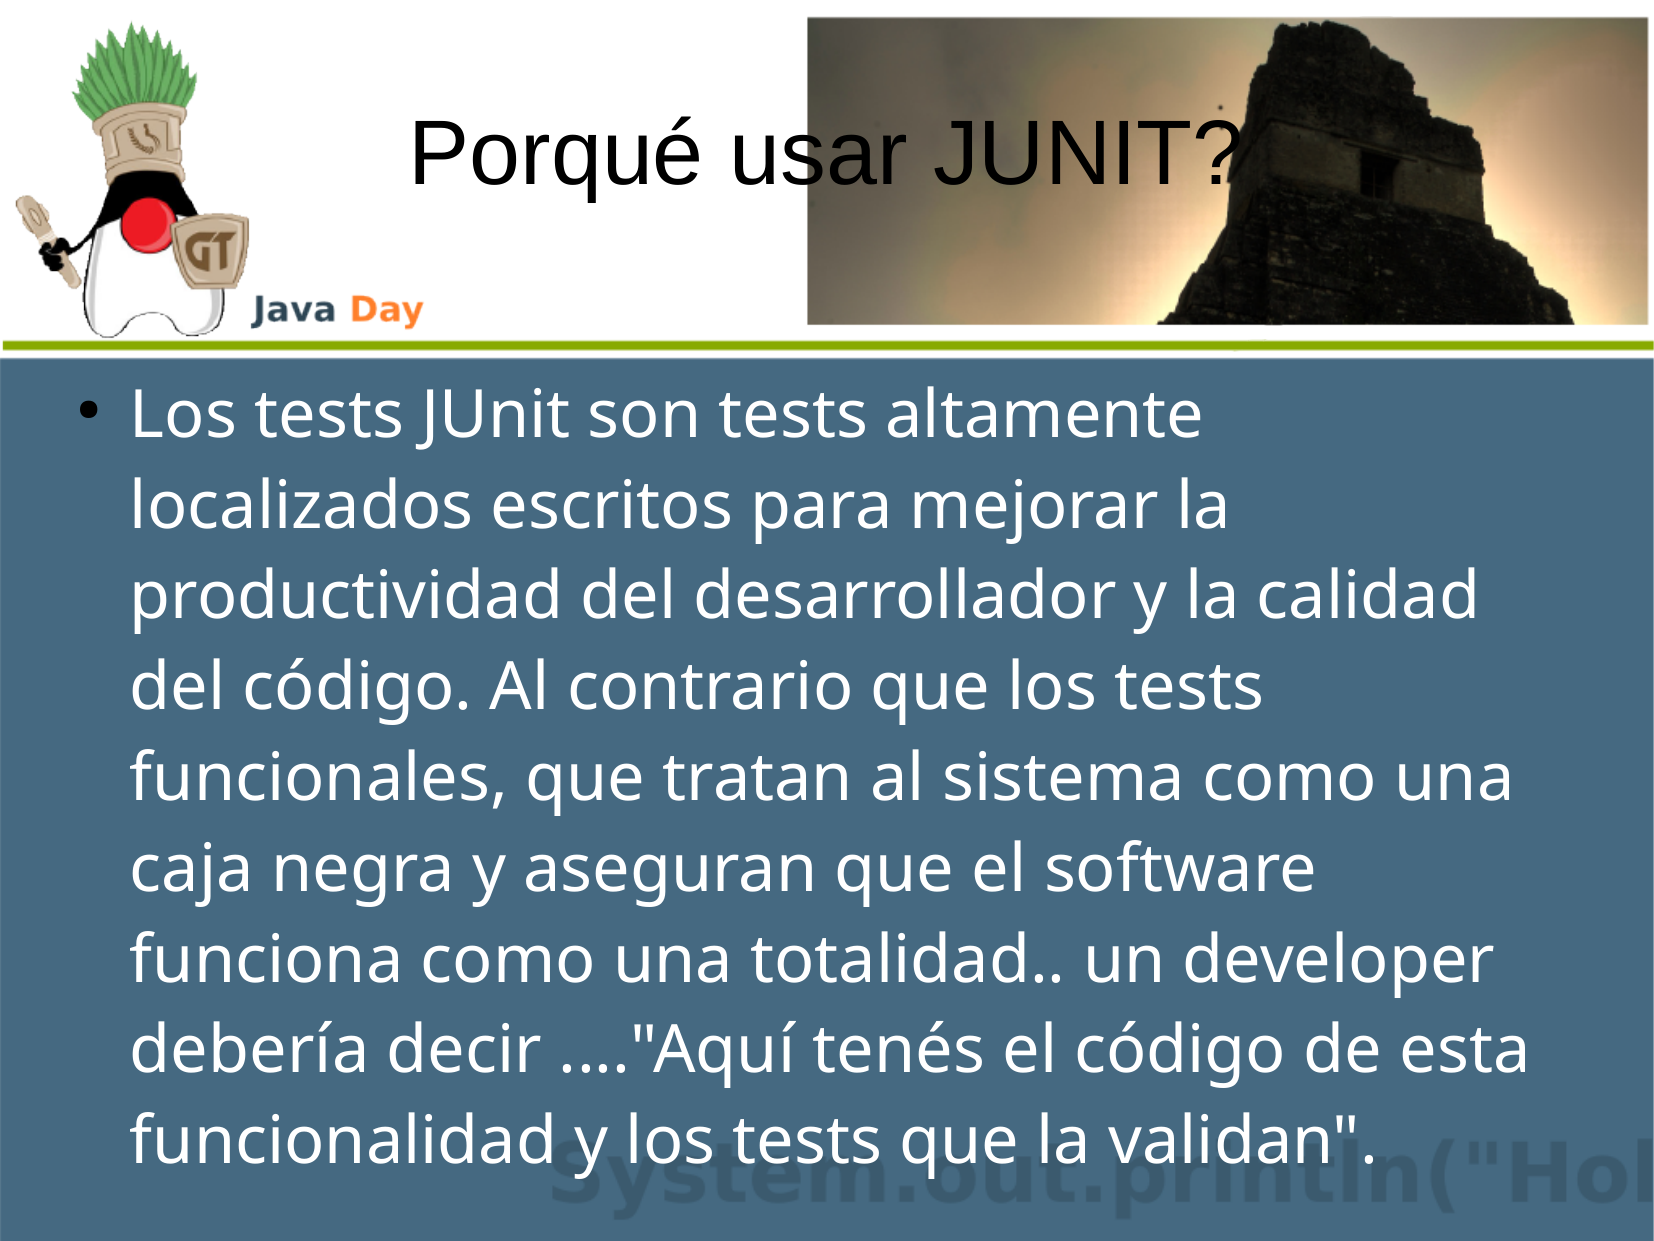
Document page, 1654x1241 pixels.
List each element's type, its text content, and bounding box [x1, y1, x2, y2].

title Porqué usar JUNIT? [82, 49, 1571, 257]
picture [0, 0, 1654, 1241]
list Los tests JUnit son tests altamente localizados escritos para mejorar la productividad del desarrollador y la calidad del código. Al contrario que los tests funcionales, que tratan al sistema como una caja negra y aseguran que el software funciona como una totalidad.. un developer debería decir ...."Aquí tenés el código de esta funcionalidad y los tests que la validan". [59, 366, 1548, 1185]
